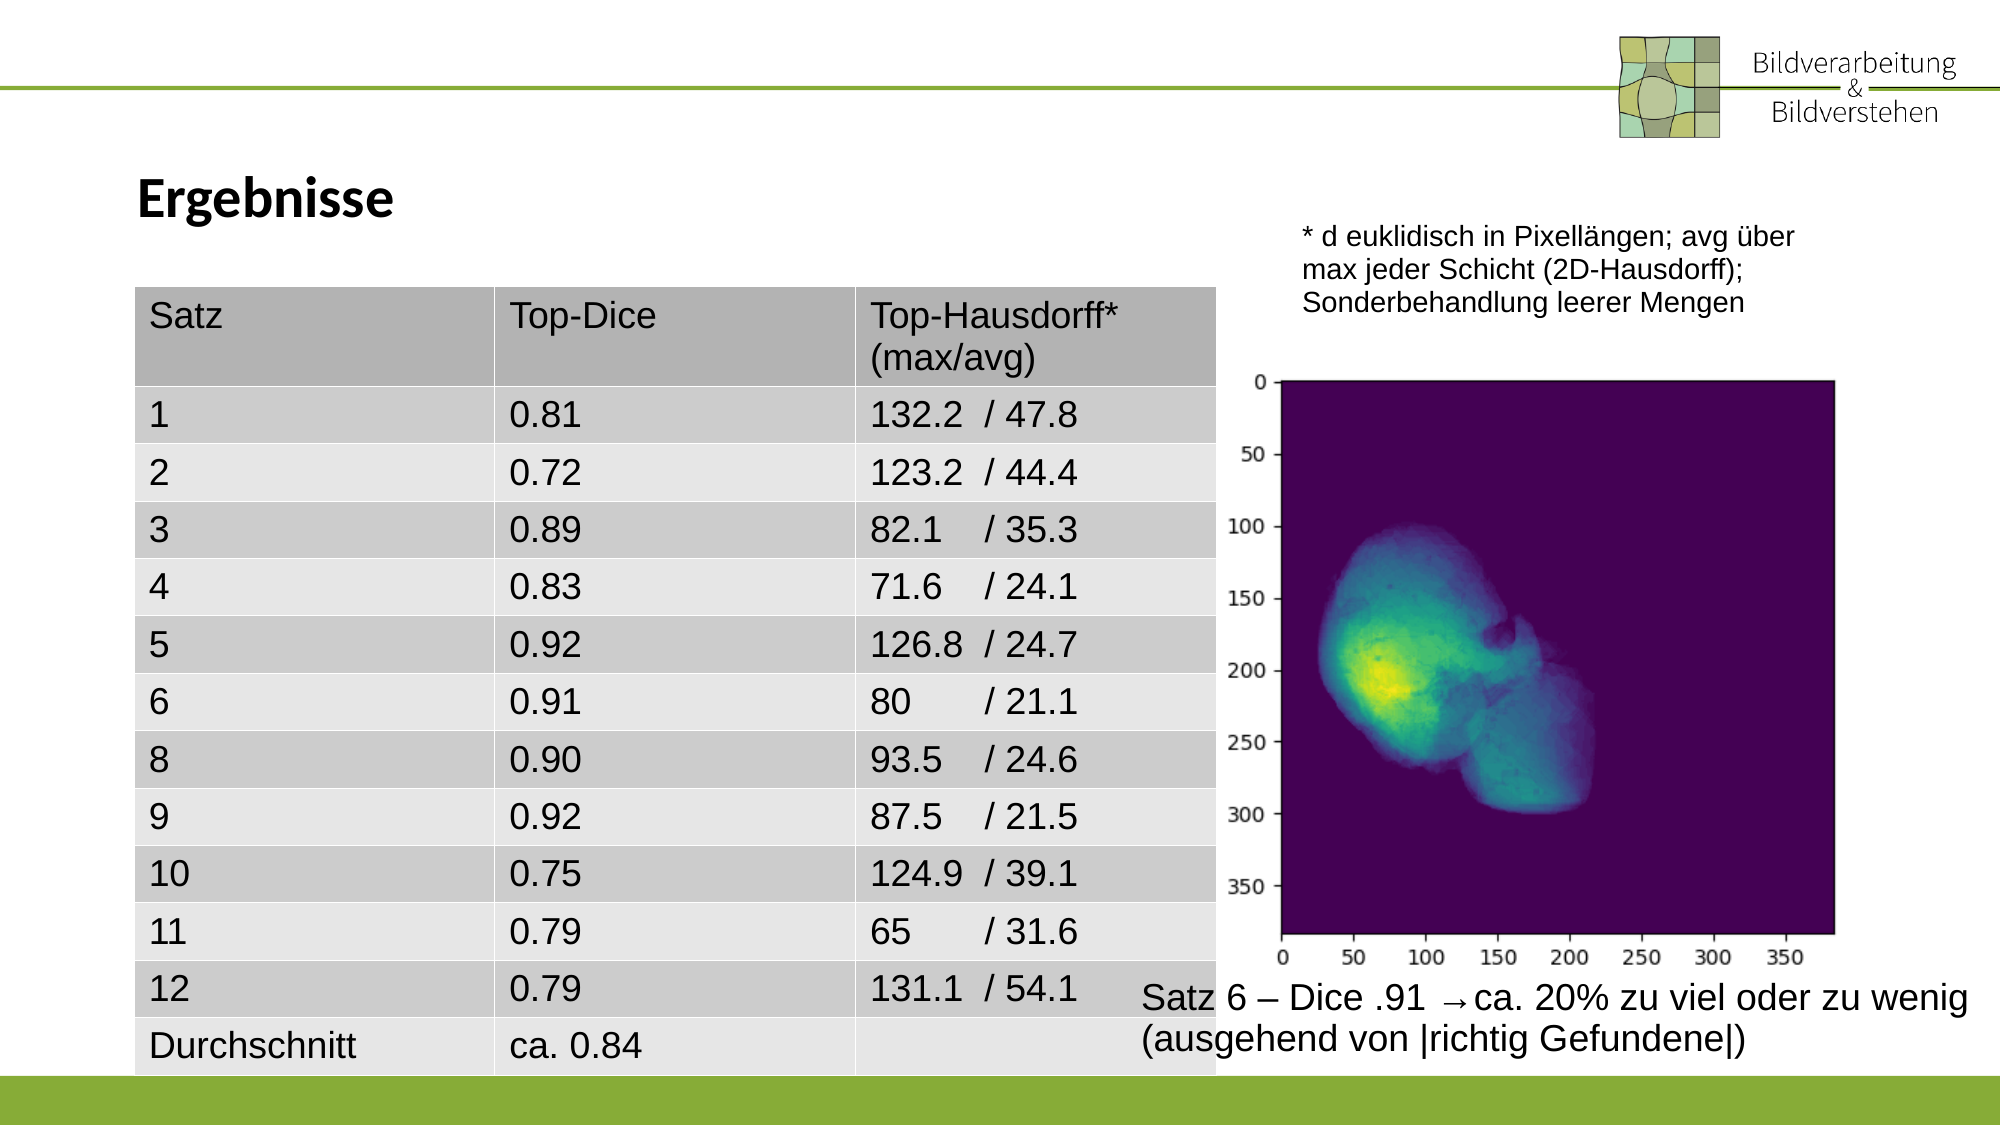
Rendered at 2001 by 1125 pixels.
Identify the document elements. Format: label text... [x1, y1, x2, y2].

table_cell 0.92 [495, 616, 855, 673]
text_box Satz 6 – Dice .91 →ca. 20% zu viel oder zu wenig (ausgehend von |richtig Gefundene|) [1126, 968, 1995, 1068]
table_cell 132.2 / 47.8 [856, 387, 1216, 443]
text_box * d euklidisch in Pixellängen; avg über max jeder Schicht (2D-Hausdorff); Sonderbehandlung leerer Mengen [1287, 212, 1855, 326]
table_cell 0.79 [495, 961, 855, 1017]
table_cell 71.6 / 24.1 [856, 559, 1216, 615]
table_cell 0.89 [495, 502, 855, 558]
table_cell ca. 0.84 [495, 1018, 855, 1075]
table_cell 2 [135, 444, 494, 501]
table_cell 0.79 [495, 903, 855, 960]
table_cell 12 [135, 961, 494, 1017]
table_cell 65 / 31.6 [856, 903, 1216, 960]
table_cell 4 [135, 559, 494, 615]
title Ergebnisse [137, 153, 1863, 251]
table_header Top-Hausdorff* (max/avg) [856, 287, 1216, 386]
table_cell 0.72 [495, 444, 855, 501]
table_cell 5 [135, 616, 494, 673]
table_cell 0.81 [495, 387, 855, 443]
table_cell 10 [135, 846, 494, 902]
table_cell 123.2 / 44.4 [856, 444, 1216, 501]
table_cell [856, 1018, 1216, 1075]
table_header Top-Dice [495, 287, 855, 386]
table_cell 0.83 [495, 559, 855, 615]
table_cell 124.9 / 39.1 [856, 846, 1216, 902]
table_cell 126.8 / 24.7 [856, 616, 1216, 673]
table_cell 0.75 [495, 846, 855, 902]
table_cell 87.5 / 21.5 [856, 789, 1216, 845]
table_header Satz [135, 287, 494, 386]
table_cell Durchschnitt [135, 1018, 494, 1075]
table_cell 0.90 [495, 731, 855, 788]
table_cell 3 [135, 502, 494, 558]
table_cell 80 / 21.1 [856, 674, 1216, 730]
table_cell 1 [135, 387, 494, 443]
table_cell 82.1 / 35.3 [856, 502, 1216, 558]
table_cell 9 [135, 789, 494, 845]
table_cell 93.5 / 24.6 [856, 731, 1216, 788]
table_cell 131.1 / 54.1 [856, 961, 1216, 1017]
table_cell 0.91 [495, 674, 855, 730]
picture [1618, 36, 2000, 138]
table_cell 8 [135, 731, 494, 788]
table_cell 0.92 [495, 789, 855, 845]
picture [1217, 295, 2000, 1013]
table_cell 11 [135, 903, 494, 960]
table_cell 6 [135, 674, 494, 730]
